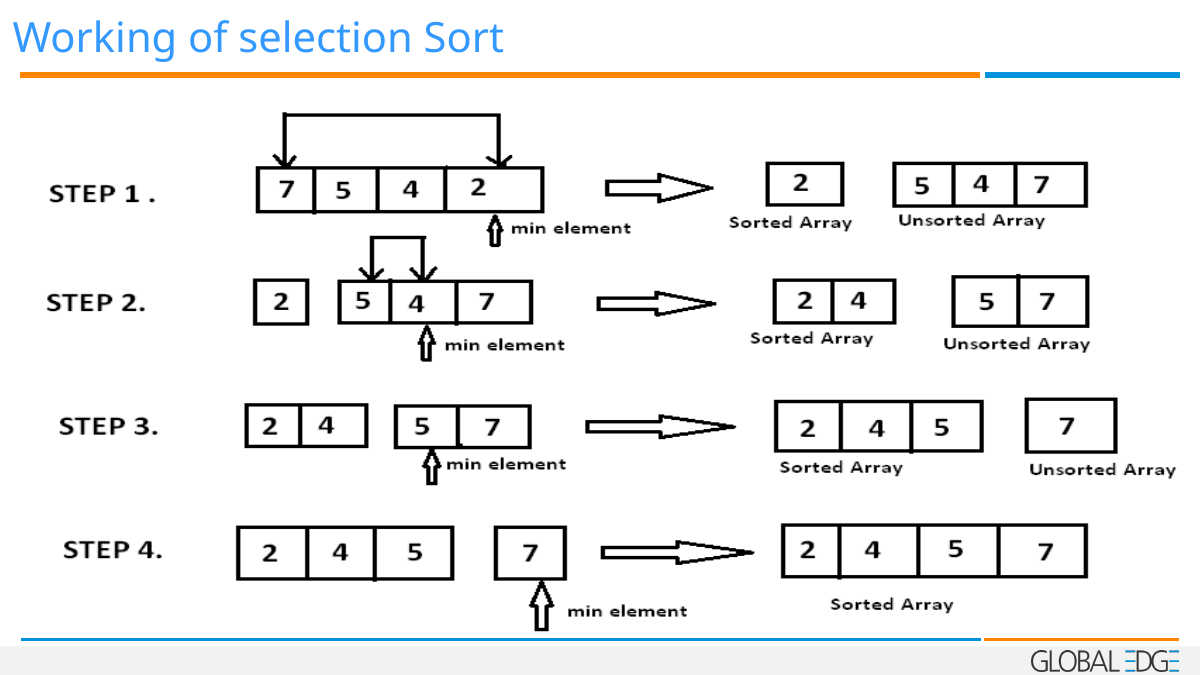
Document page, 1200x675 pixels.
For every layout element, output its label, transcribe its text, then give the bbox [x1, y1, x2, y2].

title Working of selection Sort [12, 9, 1088, 63]
picture [1031, 650, 1179, 672]
picture [11, 82, 1191, 638]
